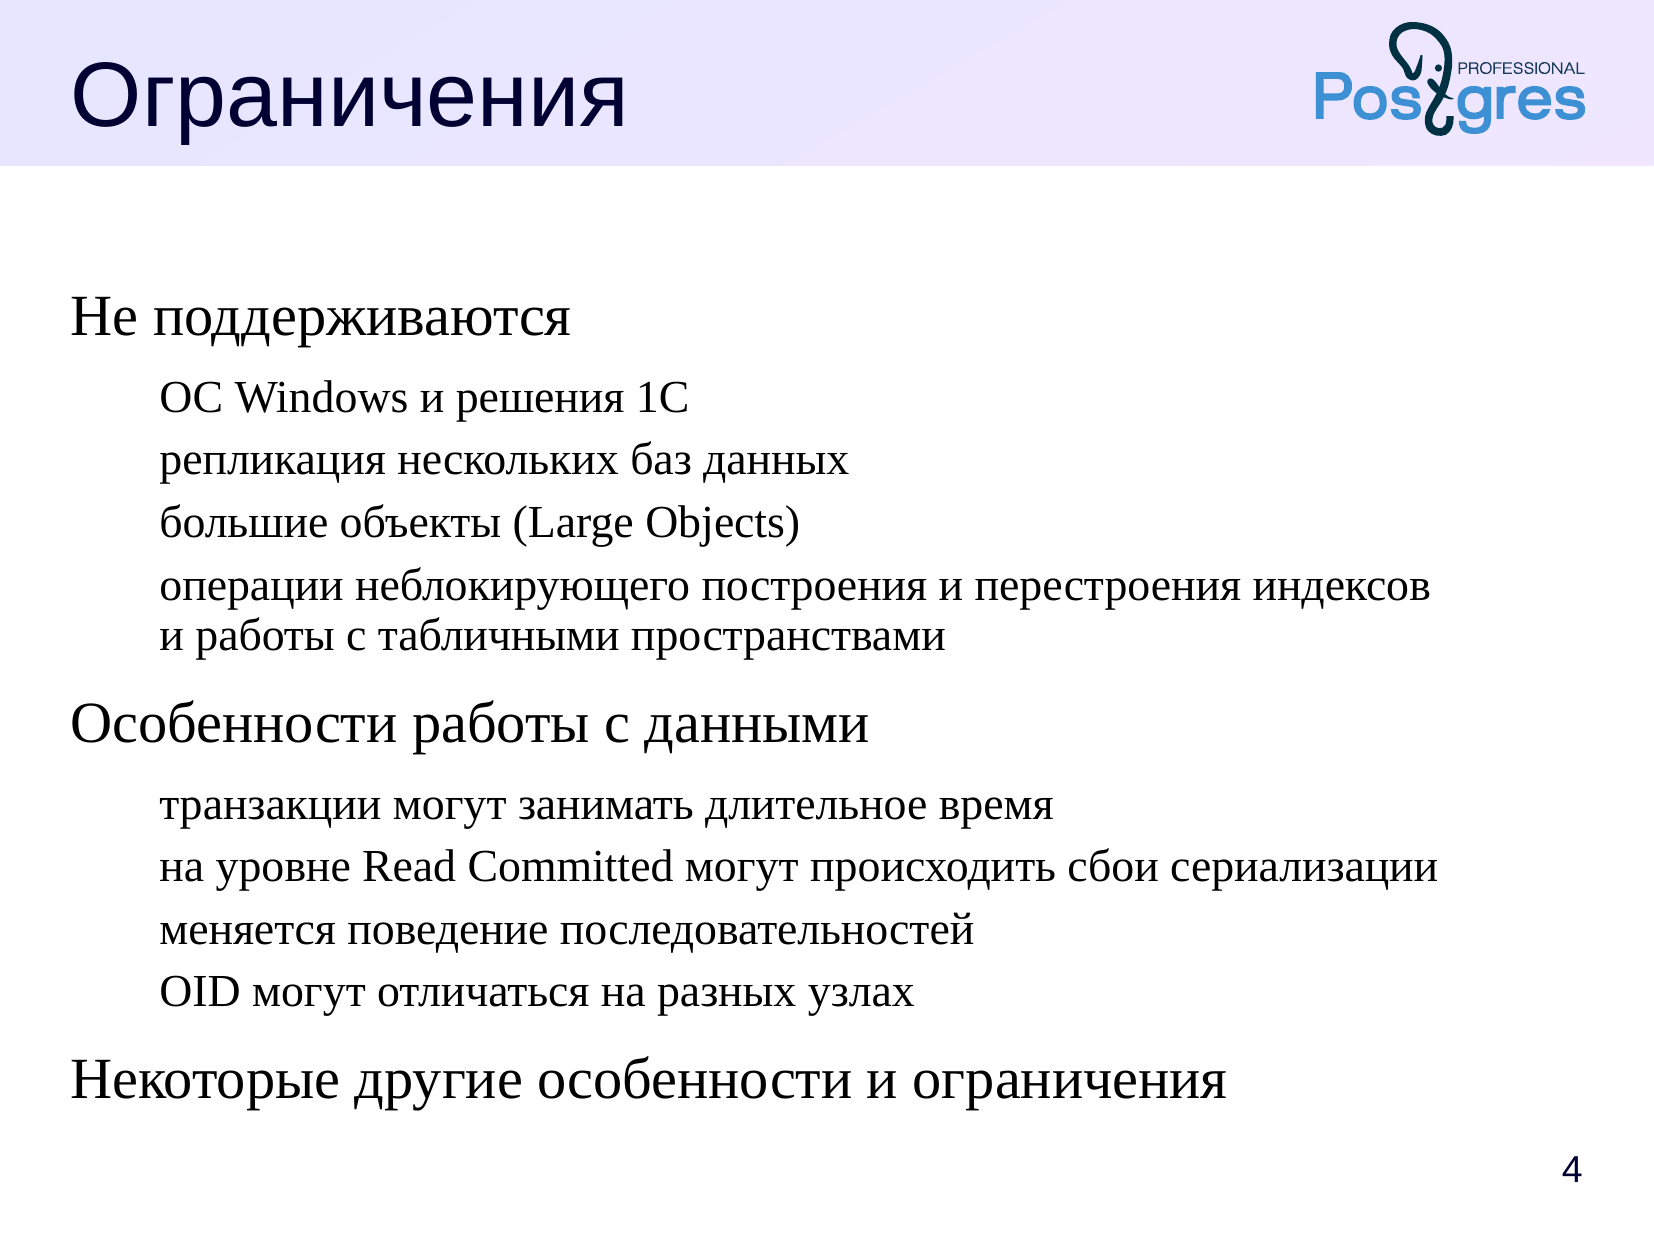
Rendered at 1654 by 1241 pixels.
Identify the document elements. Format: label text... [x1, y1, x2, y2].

title Ограничения [70, 43, 1241, 147]
list Не поддерживаются ОС Windows и решения 1С репликация нескольких баз данных большие объекты (Large Objects) операции неблокирующего построения и перестроения индексов и работы с табличными пространствами Особенности работы с данными транзакции могут занимать длительное время на уровне Read Committed могут происходить сбои сериализации меняется поведение последовательностей OID могут отличаться на разных узлах Некоторые другие особенности и ограничения [70, 283, 1583, 1231]
